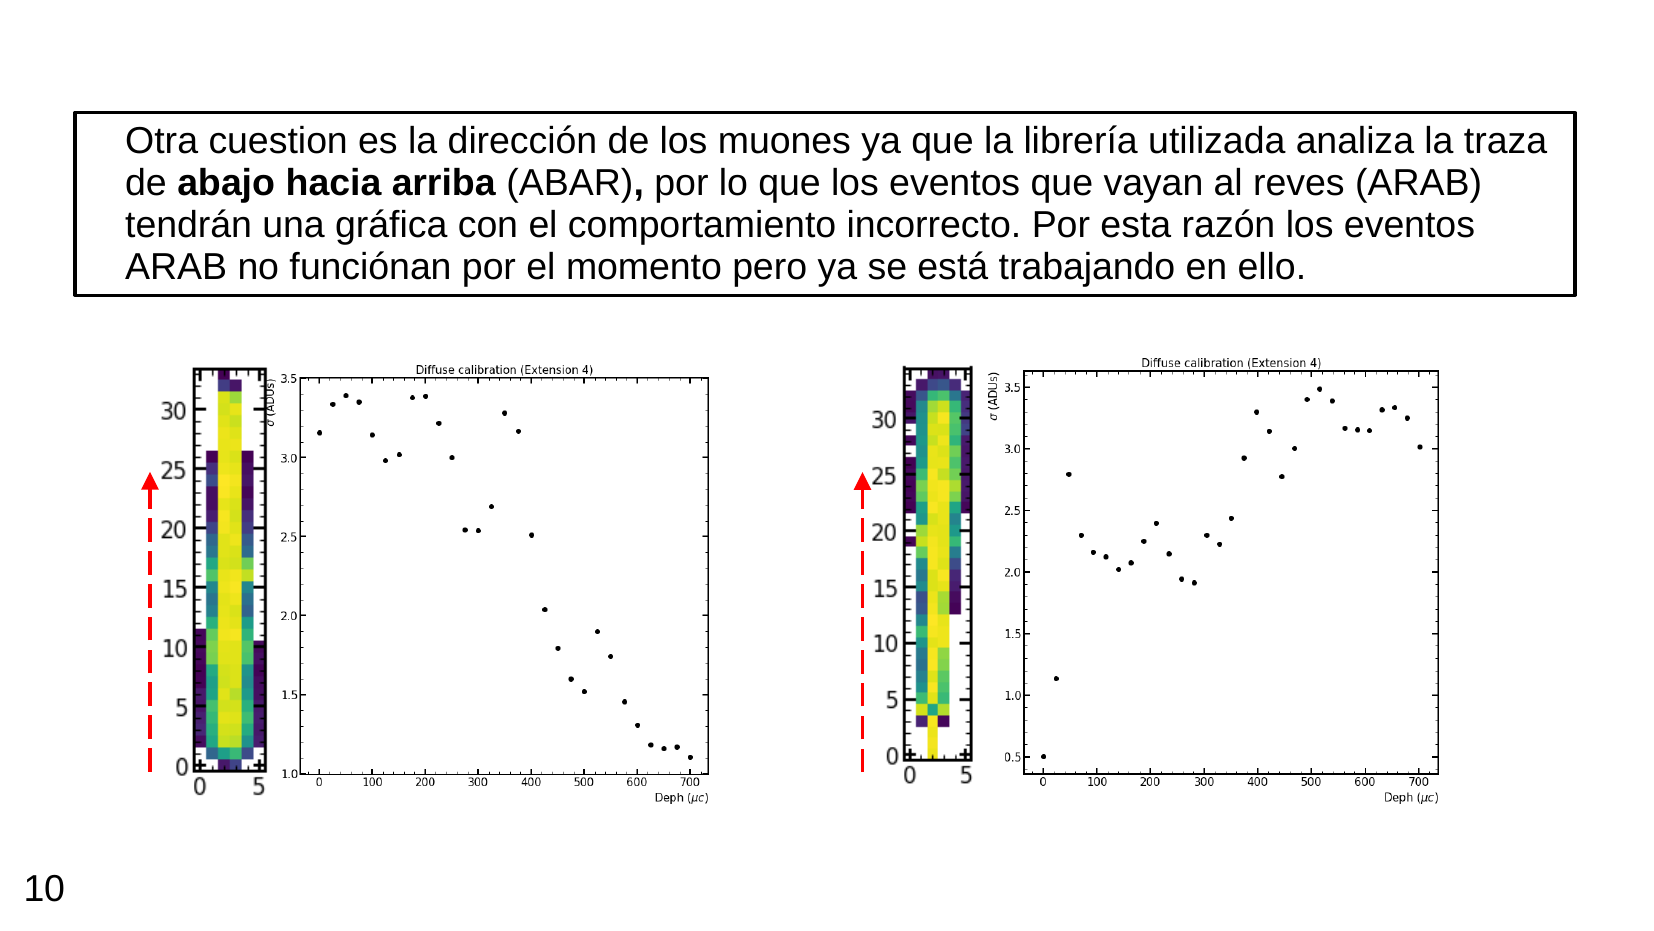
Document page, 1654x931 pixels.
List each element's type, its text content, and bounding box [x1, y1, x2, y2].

text_box Otra cuestion es la dirección de los muones ya que la librería utilizada analiza la traza de abajo hacia arriba (ABAR), por lo que los eventos que vayan al reves (ARAB) tendrán una gráfica con el comportamiento incorrecto. Por esta razón los eventos ARAB no funciónan por el momento pero ya se está trabajando en ello. [75, 112, 1576, 296]
picture [150, 359, 713, 810]
text_box <number> [8, 860, 638, 931]
picture [861, 352, 1443, 810]
